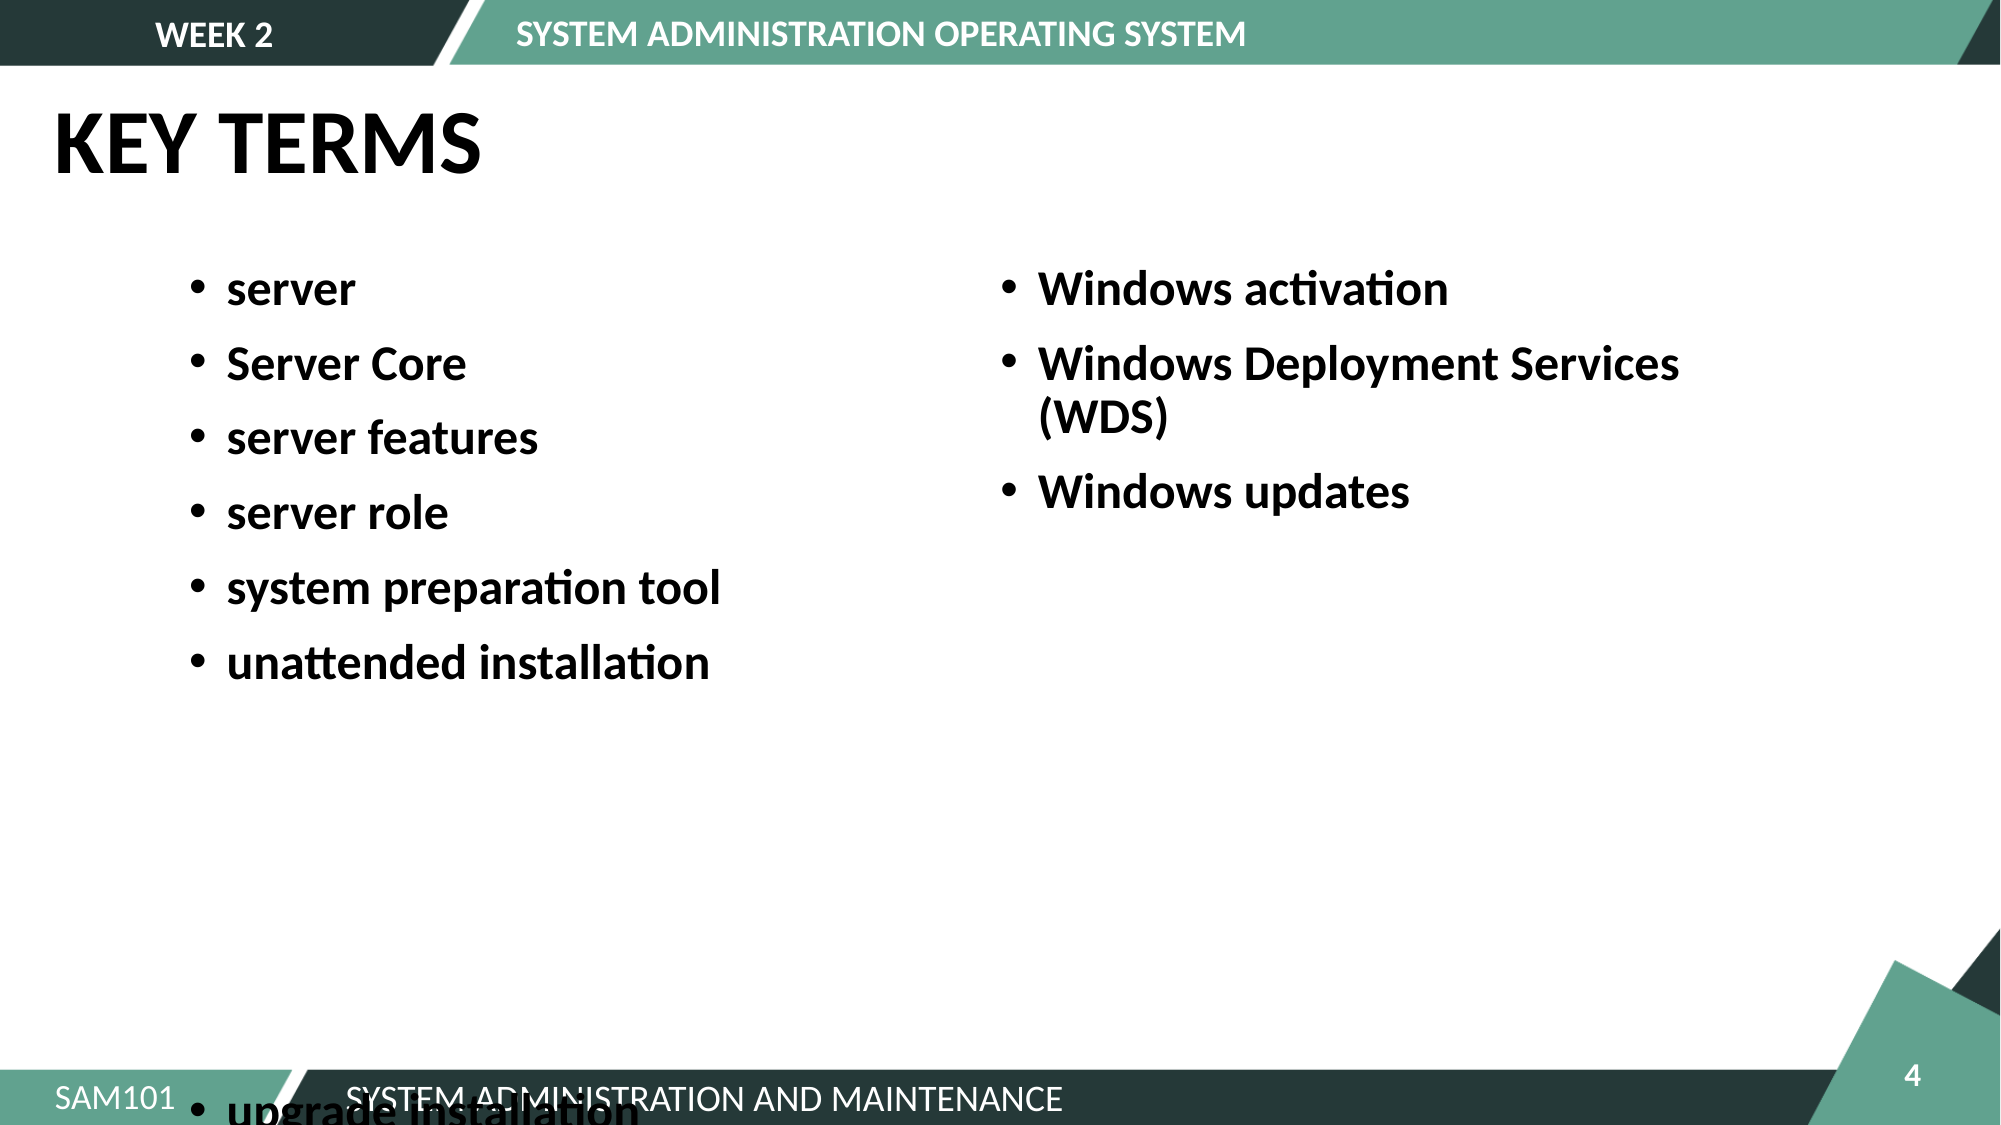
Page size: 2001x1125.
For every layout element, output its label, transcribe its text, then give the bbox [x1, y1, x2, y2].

text_box WEEK 2 [98, 2, 331, 63]
text_box KEY TERMS [39, 78, 533, 208]
text_box server Server Core server features server role system preparation tool unattended installation upgrade installation virtual server Windows activation Windows Deployment Services (WDS) Windows updates [174, 246, 1827, 1125]
picture [0, 0, 2001, 1125]
slide_number <number> [1827, 1042, 1937, 1103]
text_box SAM101 [39, 1066, 174, 1125]
text_box SYSTEM ADMINISTRATION OPERATING SYSTEM [501, 1, 1937, 62]
